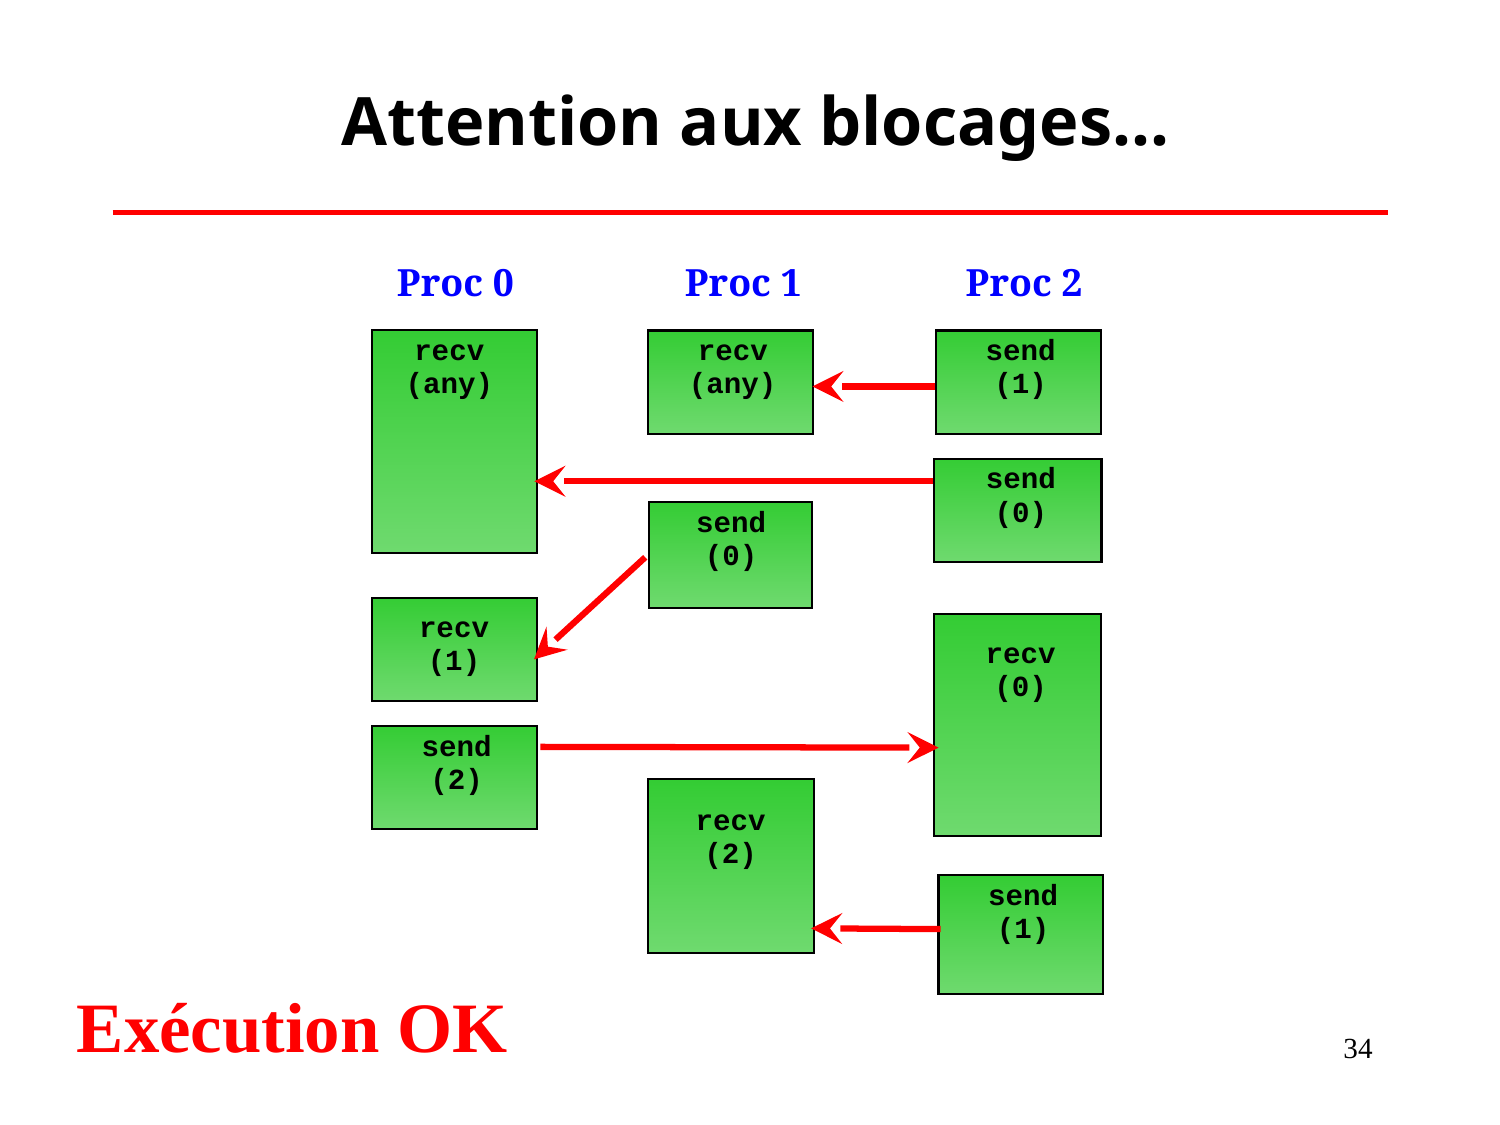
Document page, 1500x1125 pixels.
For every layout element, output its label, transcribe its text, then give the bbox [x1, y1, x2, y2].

text_box recv (any) [360, 335, 538, 404]
text_box recv (0) [931, 637, 1110, 707]
text_box Proc 2 [941, 255, 1107, 309]
text_box [372, 726, 537, 830]
text_box send (0) [939, 463, 1103, 532]
text_box Proc 1 [660, 255, 826, 309]
text_box send (1) [941, 880, 1105, 949]
text_box Exécution OK [62, 982, 523, 1075]
text_box Proc 0 [372, 255, 538, 309]
text_box [938, 875, 1104, 925]
text_box [648, 502, 812, 609]
text_box send (2) [375, 731, 539, 800]
text_box [372, 681, 537, 702]
text_box recv (any) [651, 335, 815, 404]
text_box [648, 874, 814, 953]
text_box [938, 933, 1104, 995]
text_box [936, 330, 1102, 435]
text_box [371, 330, 537, 335]
text_box [934, 707, 1102, 837]
text_box [372, 597, 537, 612]
text_box [648, 779, 814, 805]
text_box [934, 614, 1102, 637]
text_box recv (2) [642, 805, 820, 874]
title Attention aux blocages… [118, 57, 1393, 183]
text_box send (1) [939, 335, 1103, 404]
text_box [648, 330, 814, 435]
text_box recv (1) [365, 612, 543, 681]
text_box [371, 404, 537, 553]
text_box [934, 458, 1102, 563]
text_box send (0) [649, 507, 813, 576]
